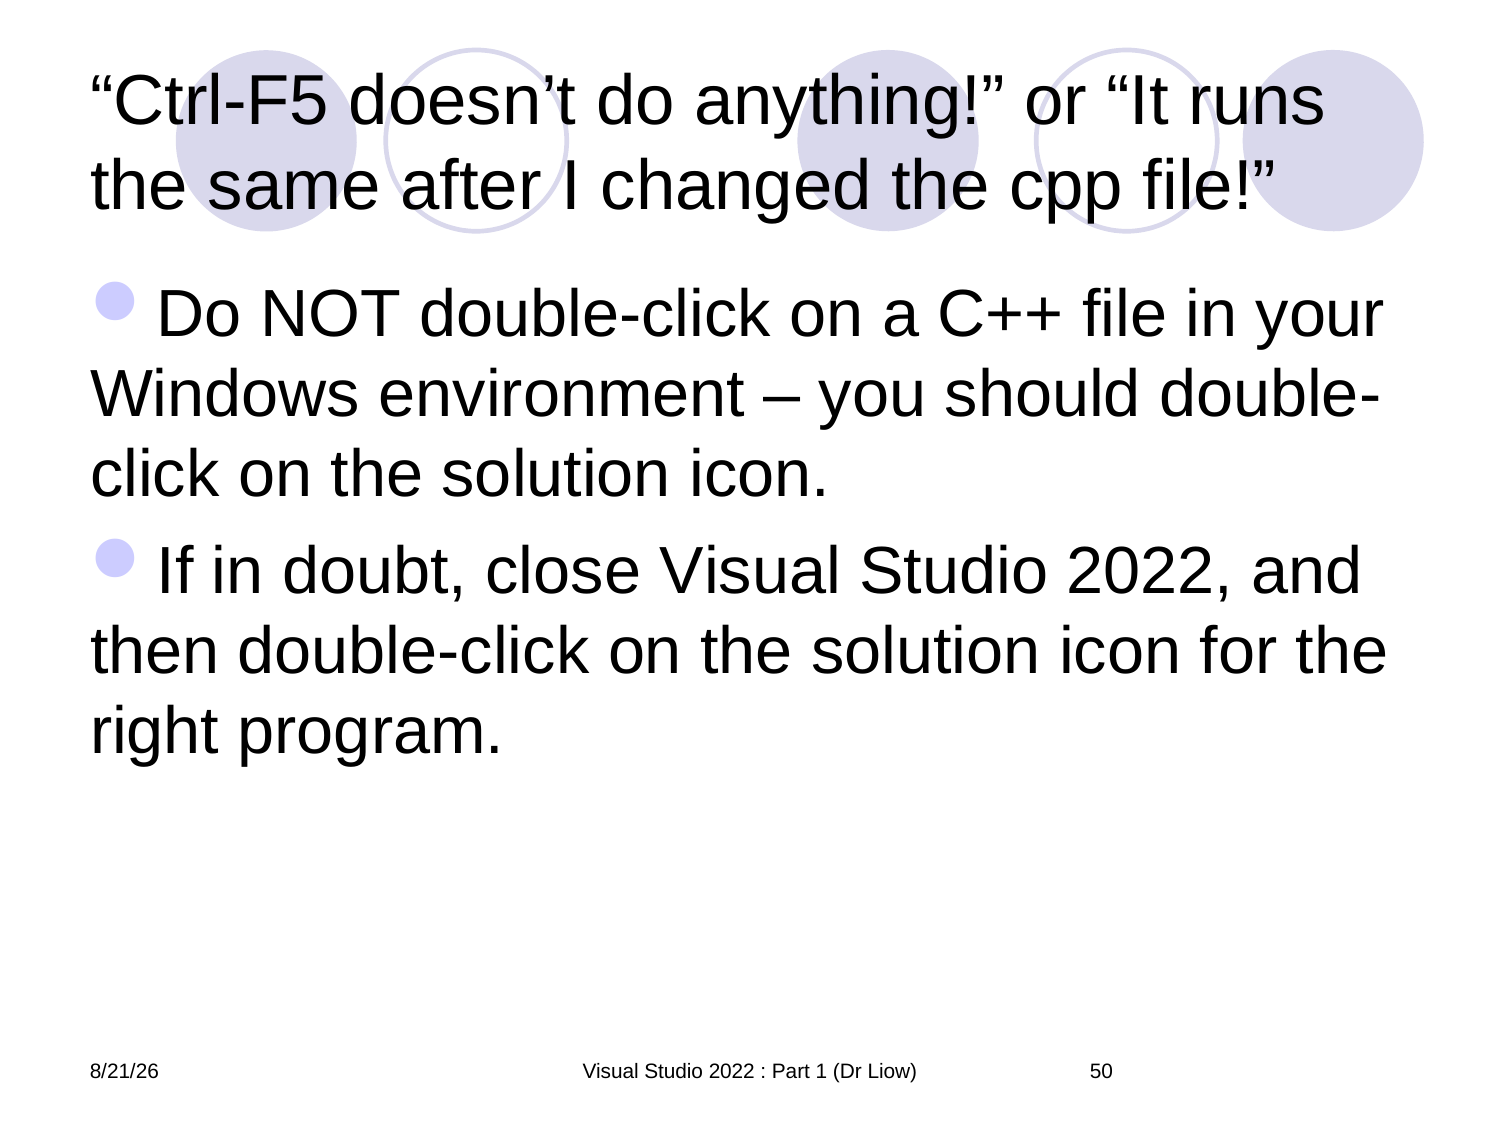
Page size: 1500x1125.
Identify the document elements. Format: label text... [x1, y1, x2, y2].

text_box <number> [1074, 1049, 1426, 1101]
text_box Visual Studio 2022 : Part 1 (Dr Liow) [512, 1049, 988, 1101]
text_box 1/11/22 [74, 1049, 426, 1101]
list Do NOT double-click on a C++ file in your Windows environment – you should double-click on the solution icon. If in doubt, close Visual Studio 2022, and then double-click on the solution icon for the right program. [75, 262, 1426, 780]
title “Ctrl-F5 doesn’t do anything!” or “It runs the same after I changed the cpp file!” [75, 45, 1426, 233]
